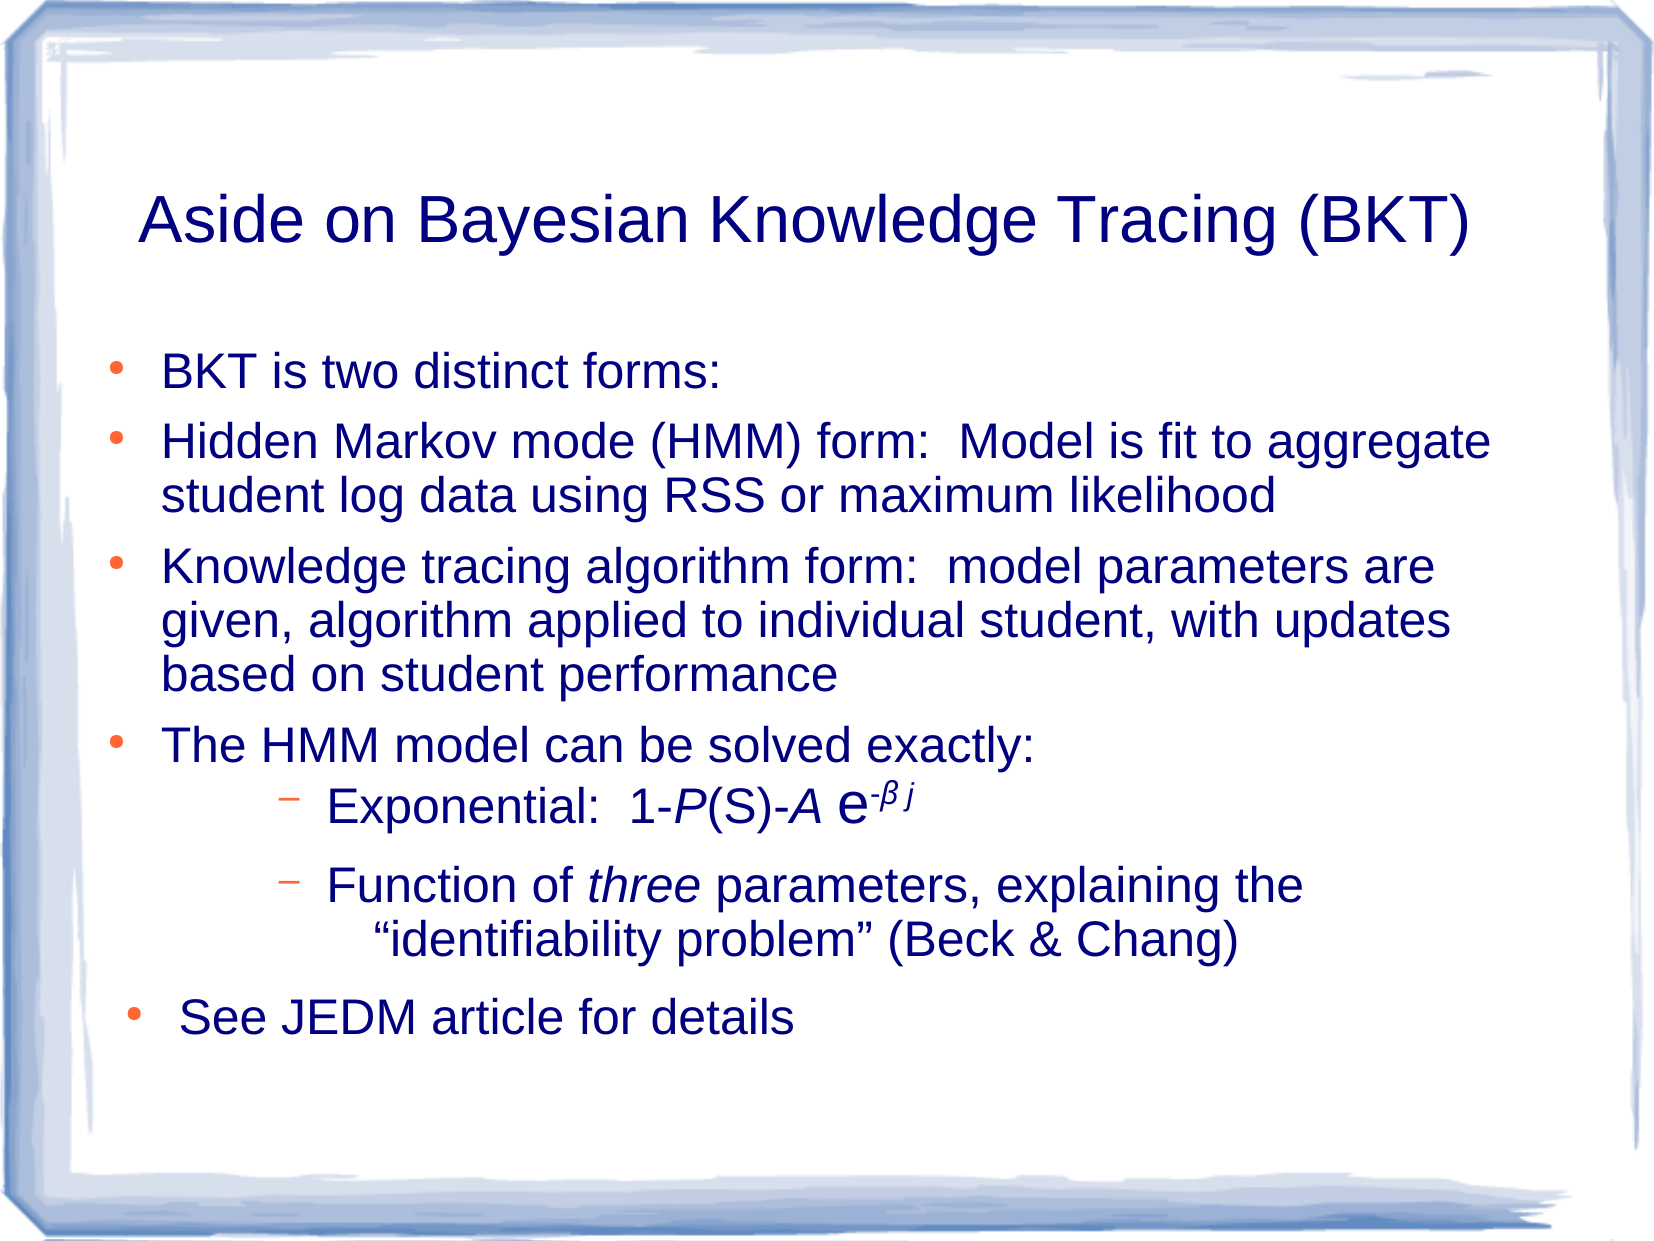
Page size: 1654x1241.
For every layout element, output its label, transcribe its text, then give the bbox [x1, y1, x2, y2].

list BKT is two distinct forms: Hidden Markov mode (HMM) form: Model is fit to aggregate student log data using RSS or maximum likelihood Knowledge tracing algorithm form: model parameters are given, algorithm applied to individual student, with updates based on student performance The HMM model can be solved exactly: Exponential: 1-P(S)-A e-β j Function of three parameters, explaining the “identifiability problem” (Beck & Chang) See JEDM article for details [75, 337, 1538, 1053]
picture [0, 0, 1654, 1241]
title Aside on Bayesian Knowledge Tracing (BKT) [124, 139, 1530, 292]
